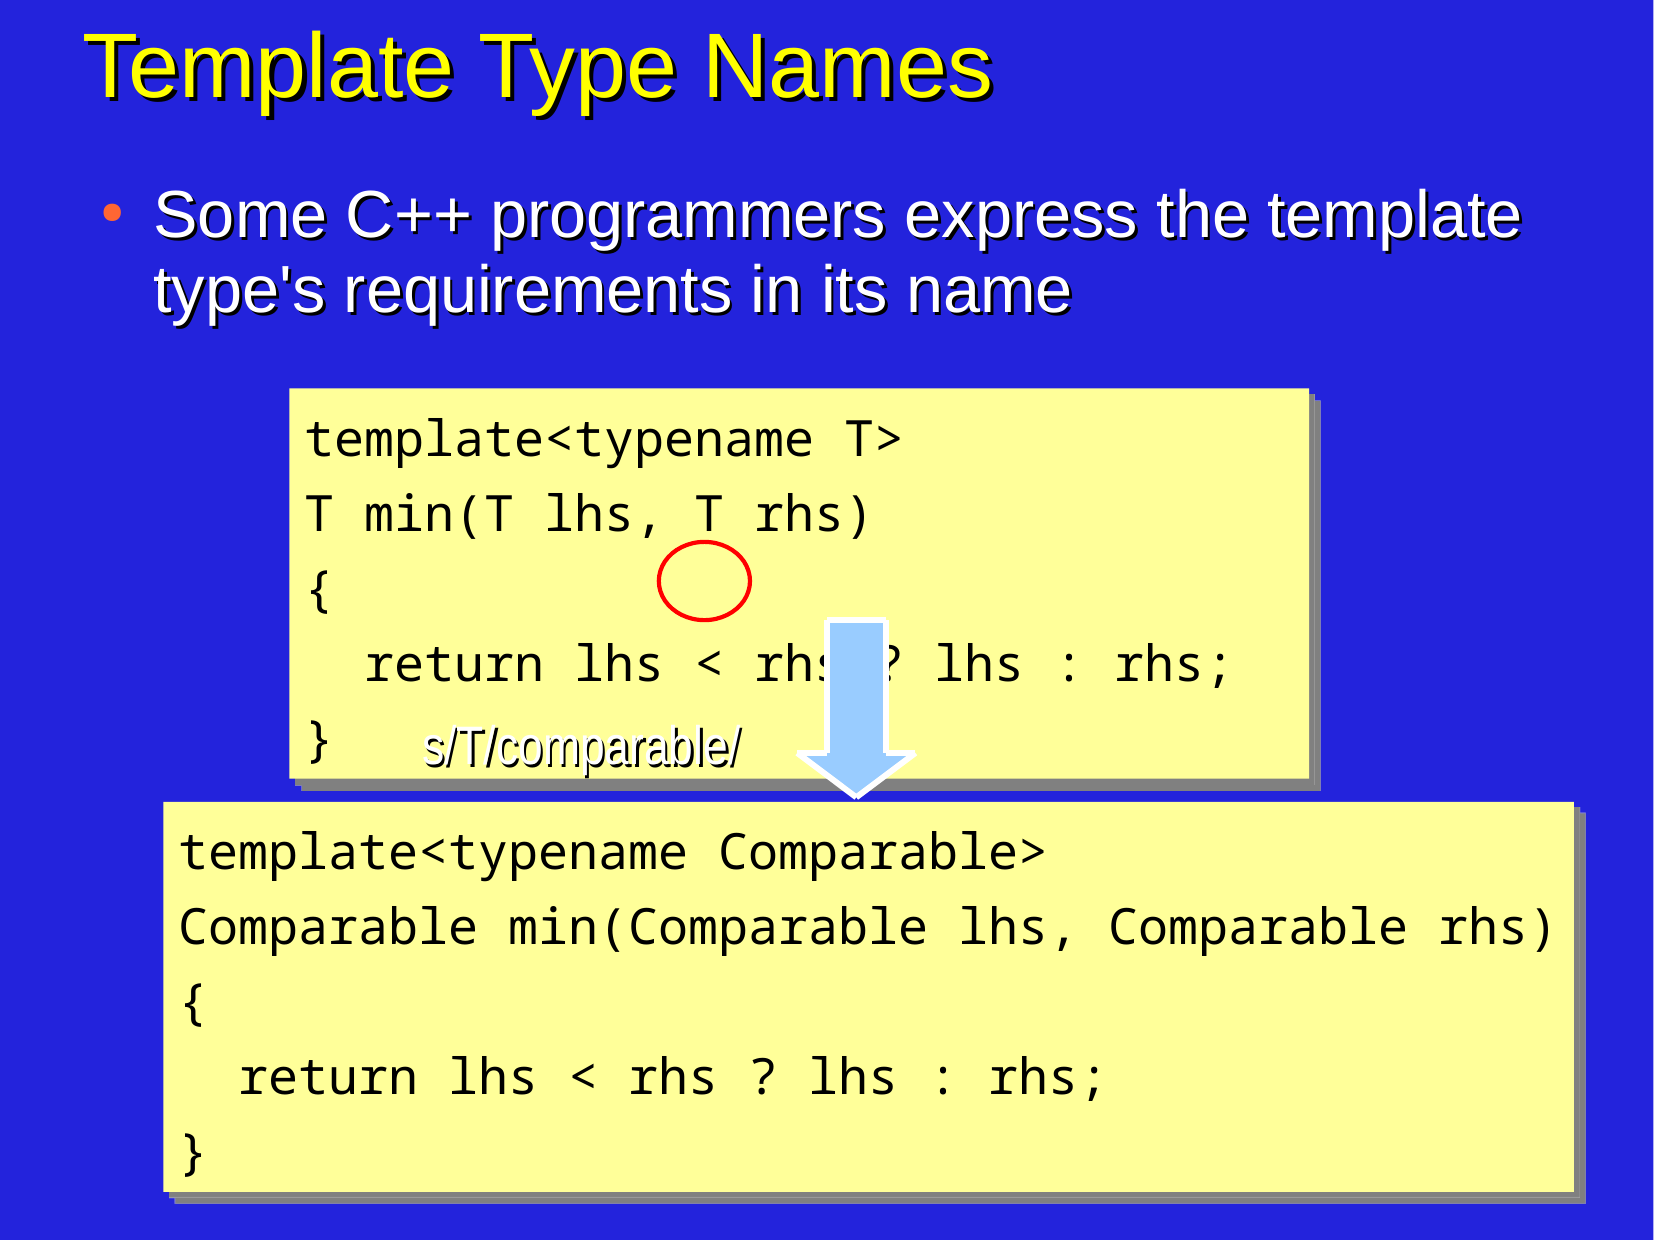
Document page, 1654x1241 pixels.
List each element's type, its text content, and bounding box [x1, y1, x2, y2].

text_box [826, 620, 916, 798]
text_box template<typename T> T min(T lhs, T rhs) { return lhs < rhs ? lhs : rhs; } [289, 388, 1310, 779]
text_box s/T/comparable/ [407, 702, 851, 784]
list Some C++ programmers express the template type's requirements in its name [82, 177, 1571, 1182]
title Template Type Names [82, 2, 1571, 130]
text_box template<typename Comparable> Comparable min(Comparable lhs, Comparable rhs) { return lhs < rhs ? lhs : rhs; } [163, 801, 1574, 1192]
